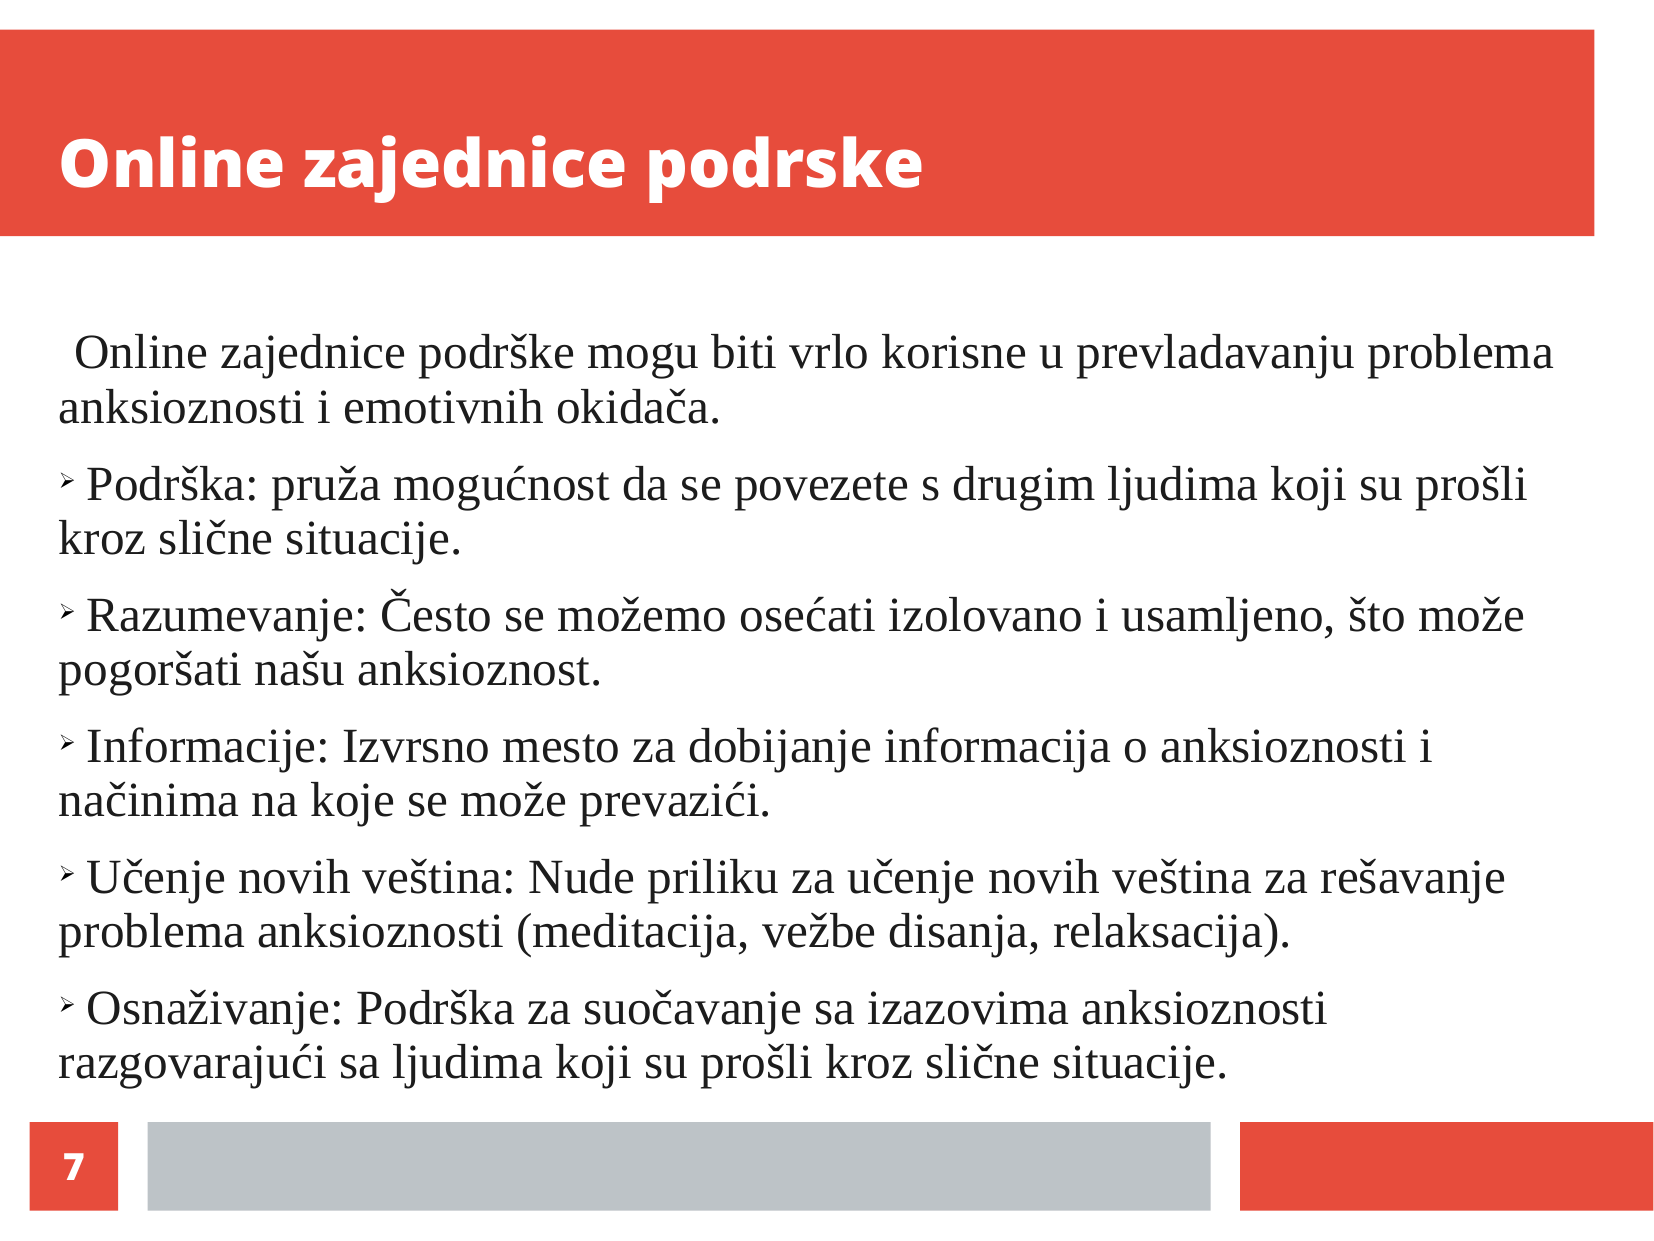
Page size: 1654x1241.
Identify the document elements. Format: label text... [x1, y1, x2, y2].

title Online zajednice podrske [59, 59, 1595, 207]
list Online zajednice podrške mogu biti vrlo korisne u prevladavanju problema anksioznosti i emotivnih okidača. Podrška: pruža mogućnost da se povezete s drugim ljudima koji su prošli kroz slične situacije. Razumevanje: Često se možemo osećati izolovano i usamljeno, što može pogoršati našu anksioznost. Informacije: Izvrsno mesto za dobijanje informacija o anksioznosti i načinima na koje se može prevazići. Učenje novih veština: Nude priliku za učenje novih veština za rešavanje problema anksioznosti (meditacija, vežbe disanja, relaksacija). Osnaživanje: Podrška za suočavanje sa izazovima anksioznosti razgovarajući sa ljudima koji su prošli kroz slične situacije. [59, 324, 1565, 1093]
